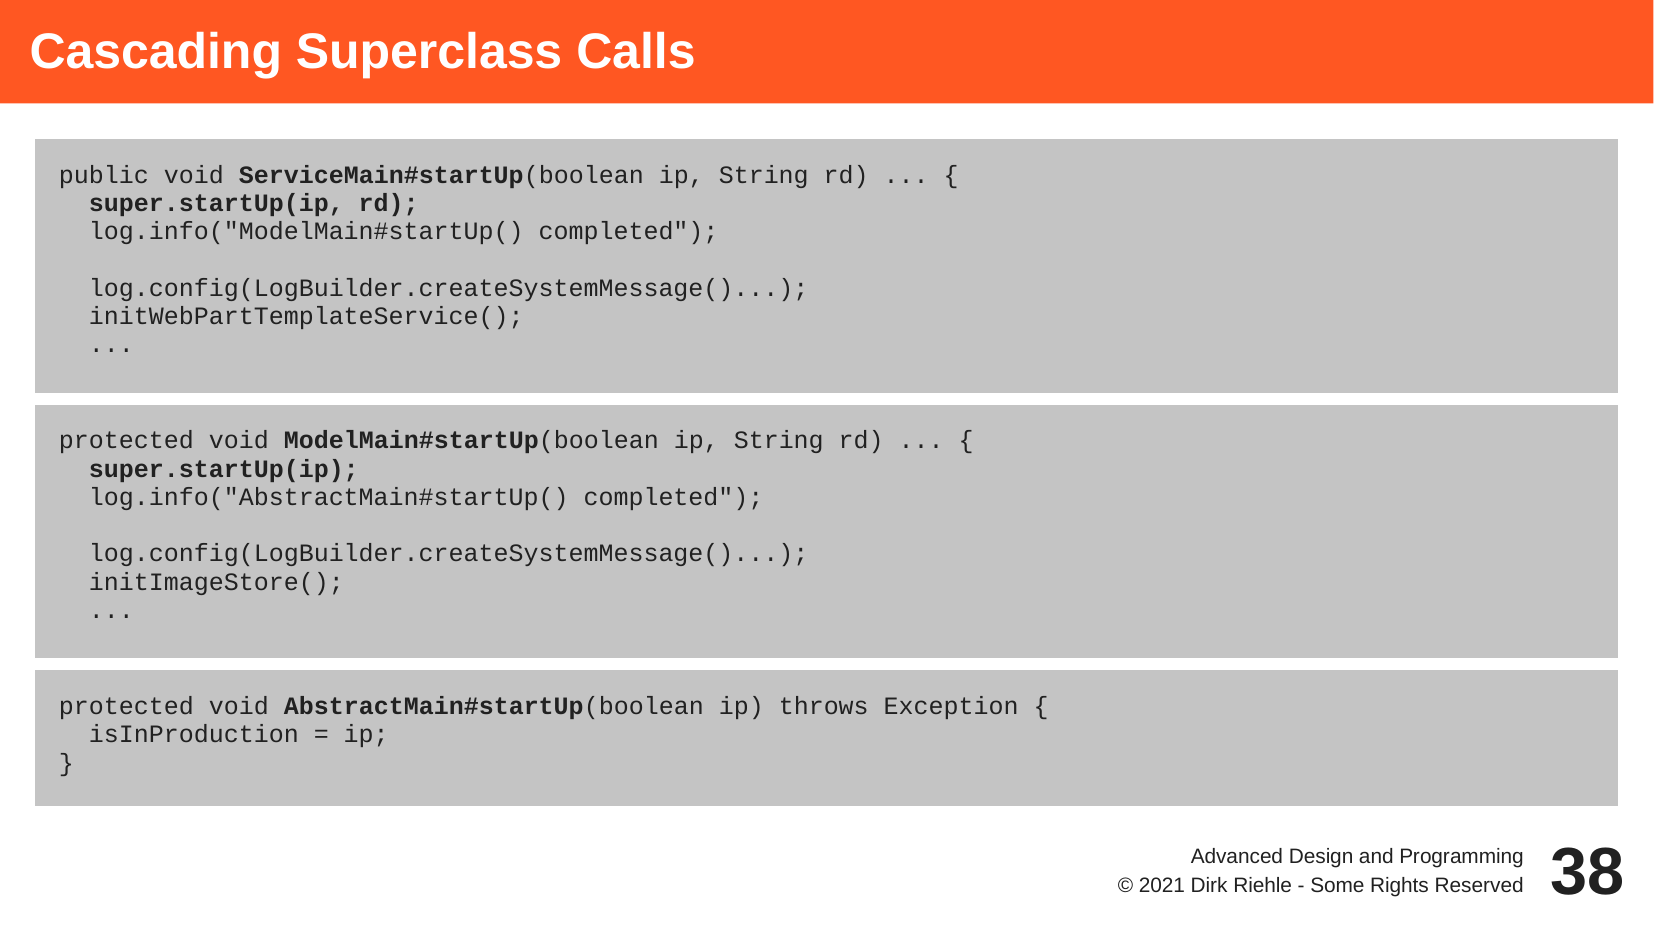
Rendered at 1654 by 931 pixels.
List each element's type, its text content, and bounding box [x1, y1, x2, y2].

title Cascading Superclass Calls [0, 0, 1654, 104]
list protected void AbstractMain#startUp(boolean ip) throws Exception { isInProduction = ip; } [29, 664, 1625, 813]
list public void ServiceMain#startUp(boolean ip, String rd) ... { super.startUp(ip, rd); log.info("ModelMain#startUp() completed"); log.config(LogBuilder.createSystemMessage()...); initWebPartTemplateService(); ... [29, 132, 1625, 393]
list protected void ModelMain#startUp(boolean ip, String rd) ... { super.startUp(ip); log.info("AbstractMain#startUp() completed"); log.config(LogBuilder.createSystemMessage()...); initImageStore(); ... [29, 398, 1625, 658]
